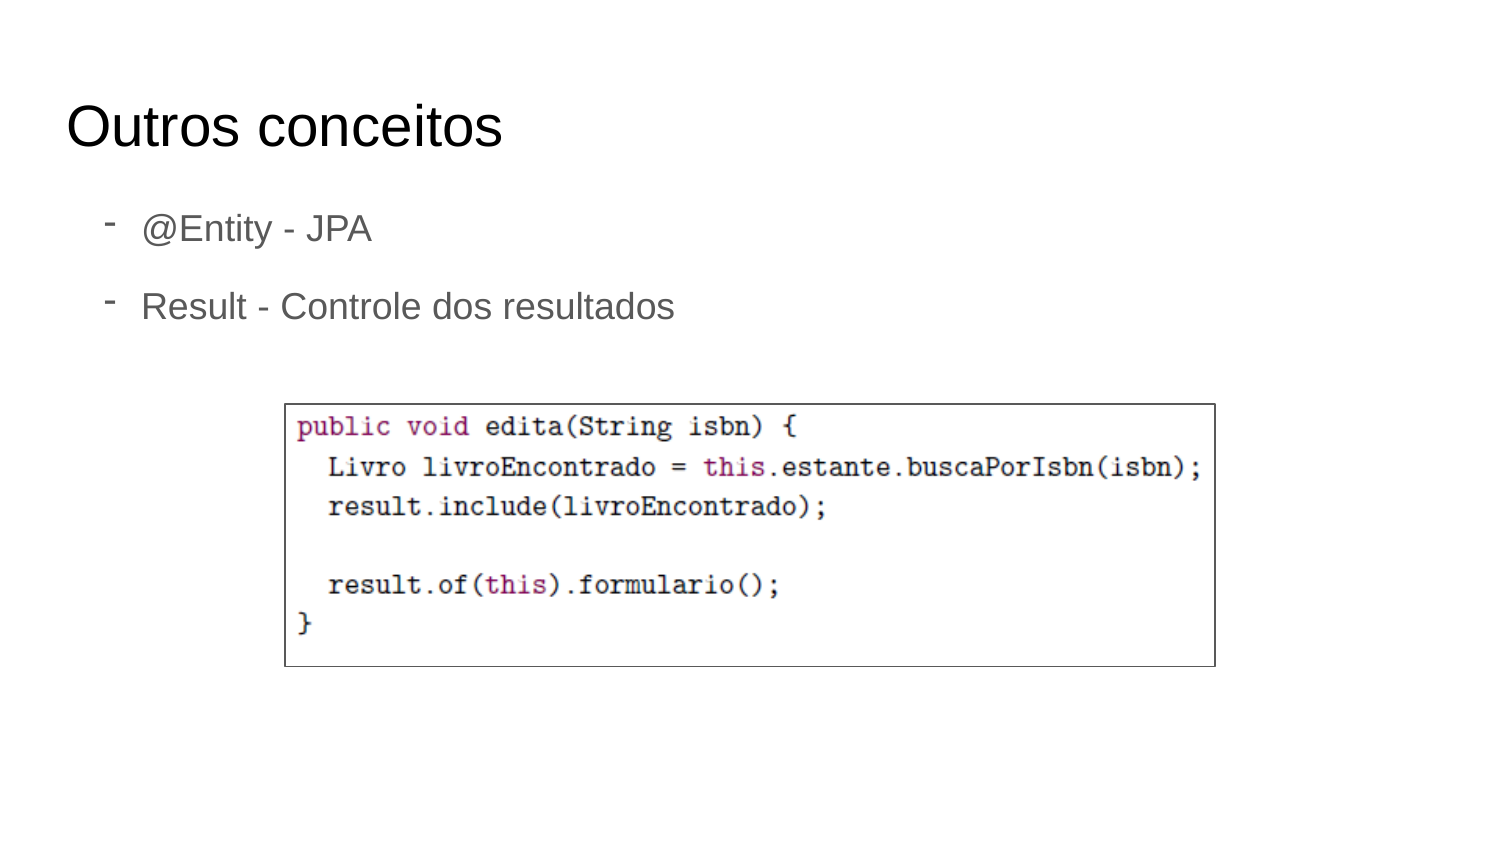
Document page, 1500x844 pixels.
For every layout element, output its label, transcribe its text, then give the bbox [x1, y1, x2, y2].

list @Entity - JPA Result - Controle dos resultados [51, 189, 1449, 750]
picture [285, 404, 1214, 666]
title Outros conceitos [51, 72, 1449, 167]
